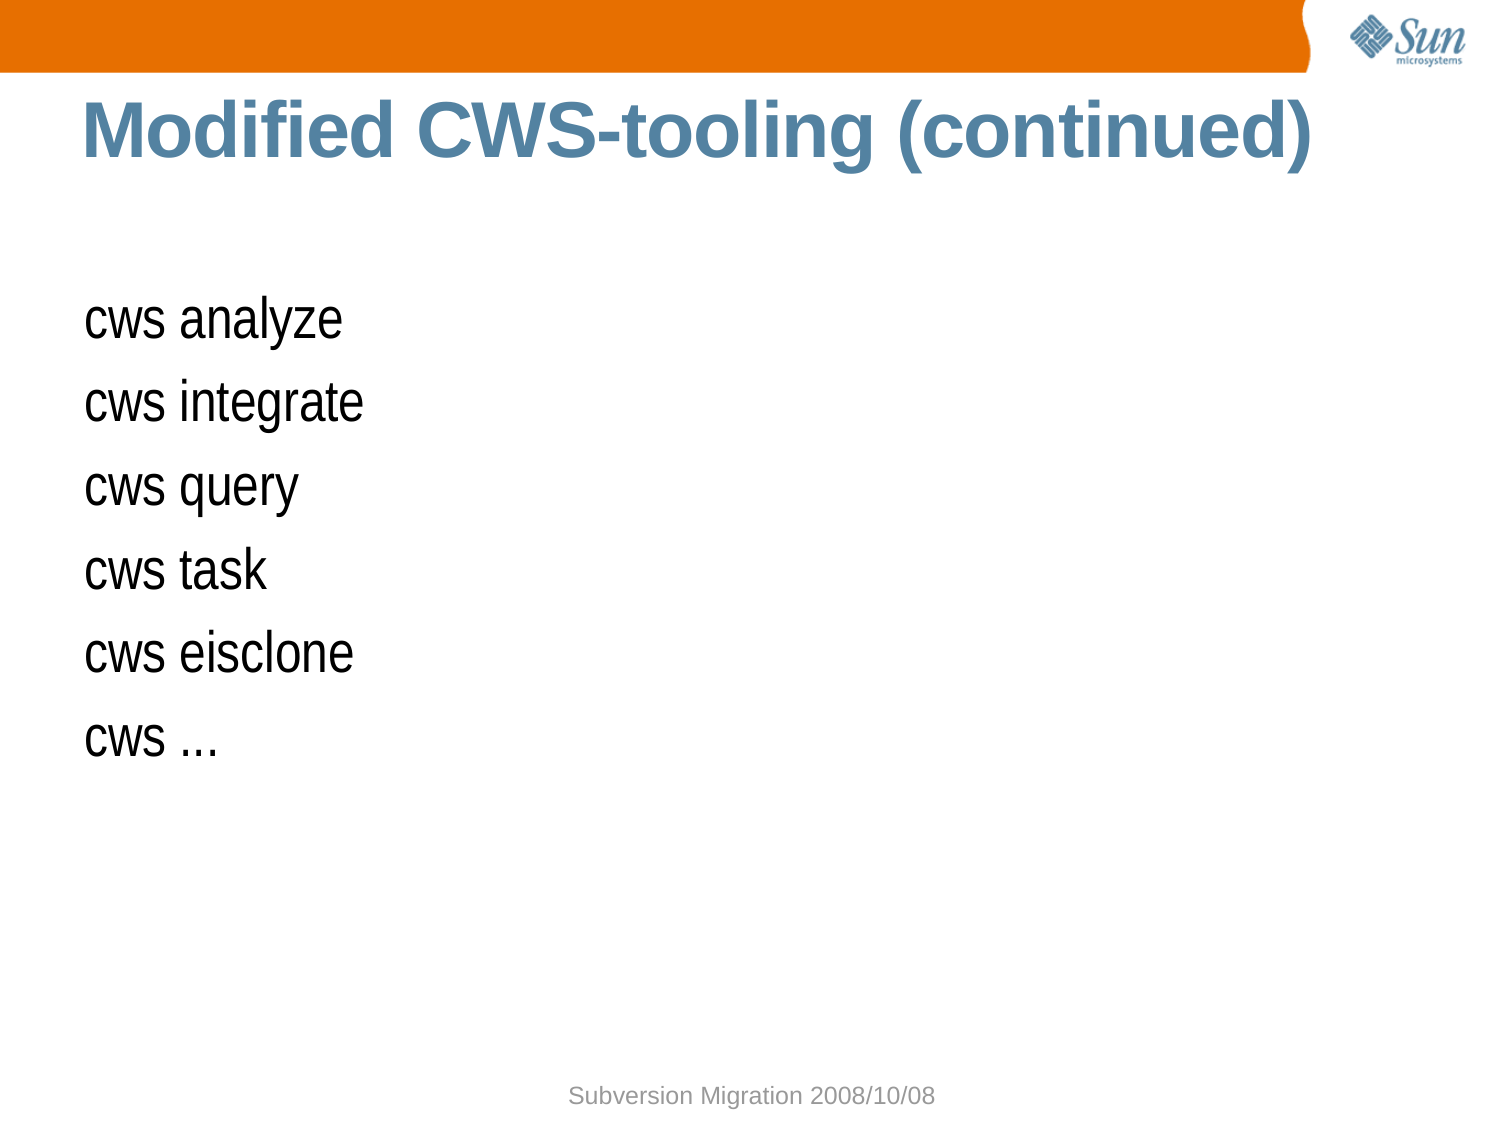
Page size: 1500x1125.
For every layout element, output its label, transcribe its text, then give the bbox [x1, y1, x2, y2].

picture [0, 0, 1500, 75]
list cws analyze cws integrate cws query cws task cws eisclone cws ... [64, 292, 1402, 987]
title Modified CWS-tooling (continued) [81, 93, 1336, 198]
